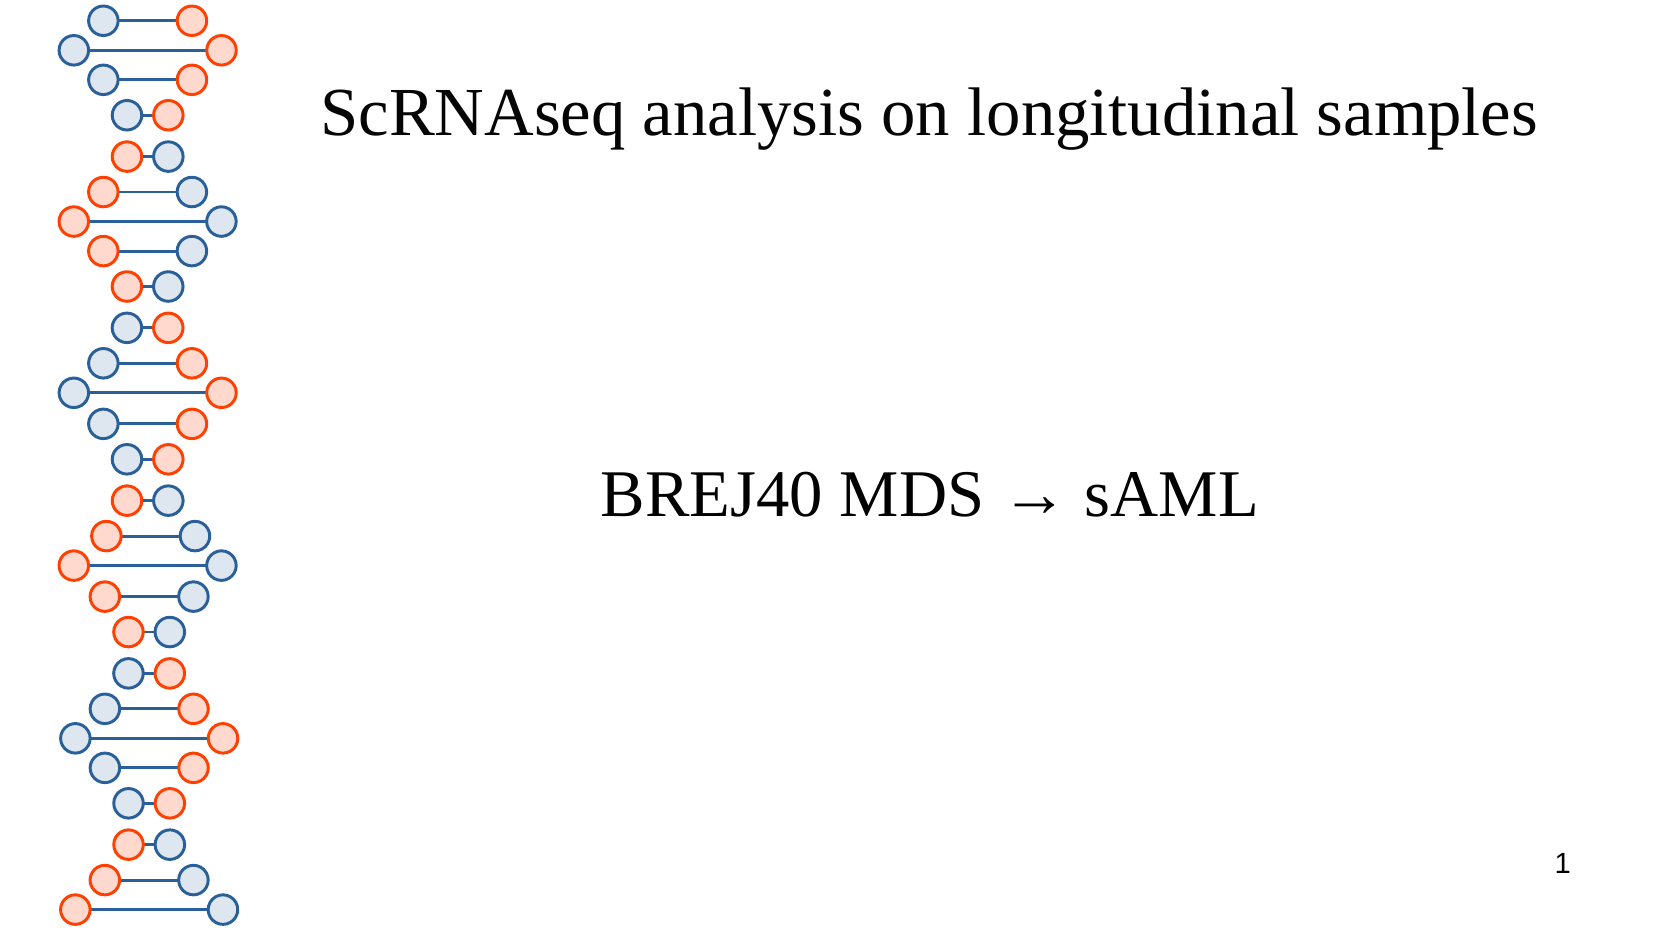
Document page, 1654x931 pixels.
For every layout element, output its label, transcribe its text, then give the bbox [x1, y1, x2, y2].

subtitle BREJ40 MDS → sAML [265, 224, 1595, 764]
title ScRNAseq analysis on longitudinal samples [265, 35, 1595, 189]
